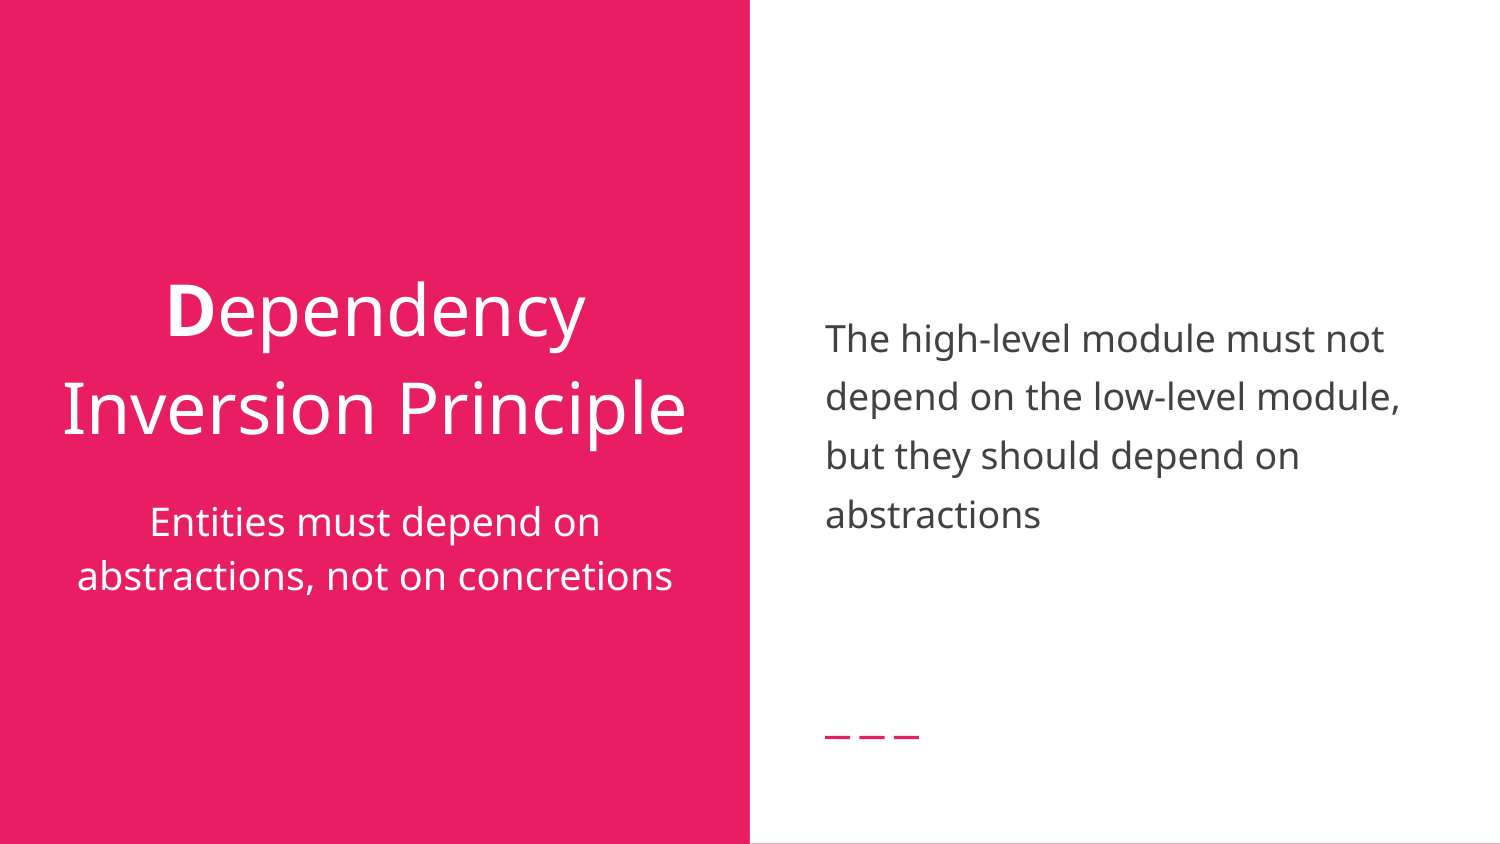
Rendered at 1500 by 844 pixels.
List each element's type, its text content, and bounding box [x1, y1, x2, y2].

subtitle Entities must depend on abstractions, not on concretions [43, 479, 708, 700]
list The high-level module must not depend on the low-level module, but they should depend on abstractions [810, 118, 1440, 725]
title Dependency Inversion Principle [43, 176, 708, 471]
